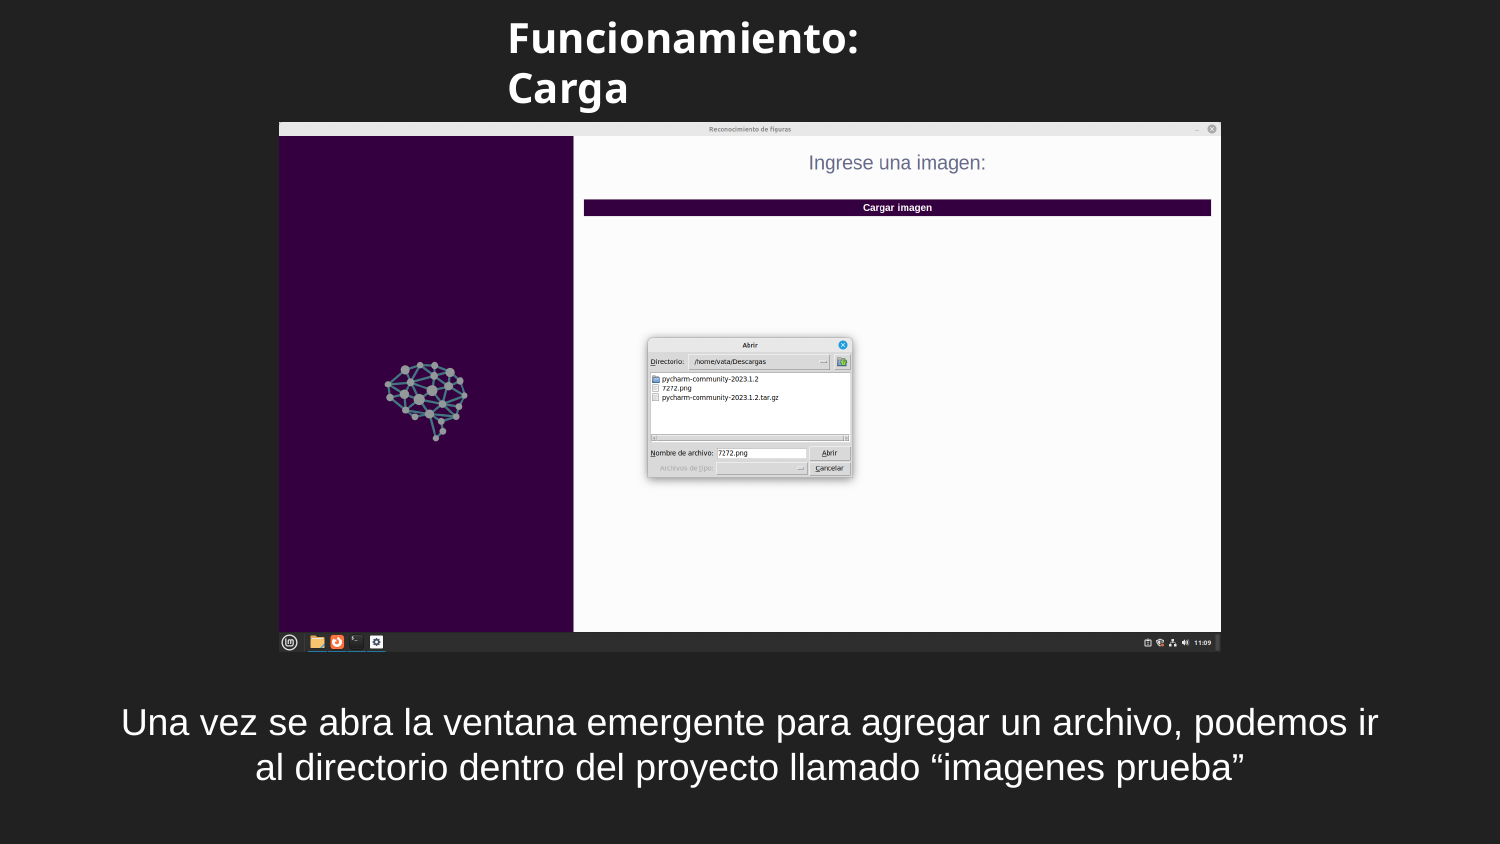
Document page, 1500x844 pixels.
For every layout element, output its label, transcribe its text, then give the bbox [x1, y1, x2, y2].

title Funcionamiento: Carga [507, 11, 993, 113]
subtitle Una vez se abra la ventana emergente para agregar un archivo, podemos ir al directorio dentro del proyecto llamado “imagenes prueba” [103, 678, 1397, 808]
picture [279, 122, 1221, 652]
